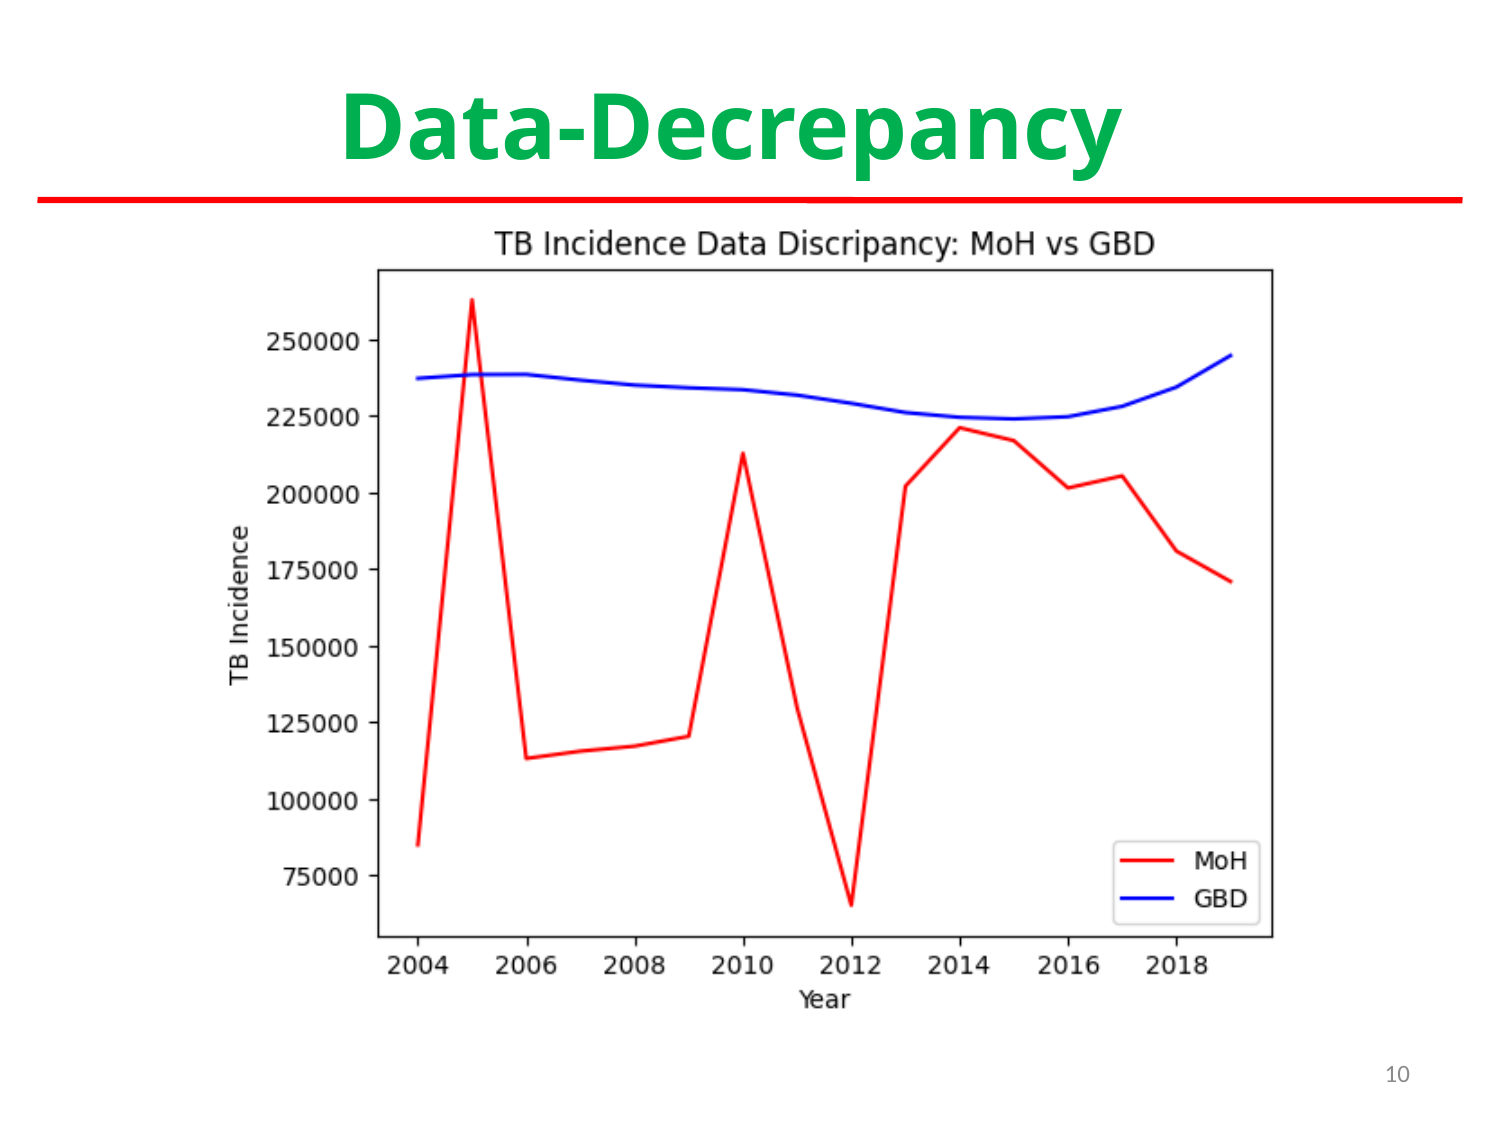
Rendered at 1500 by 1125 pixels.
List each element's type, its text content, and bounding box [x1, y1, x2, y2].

picture [212, 212, 1288, 1032]
title Data-Decrepancy [37, 45, 1425, 200]
